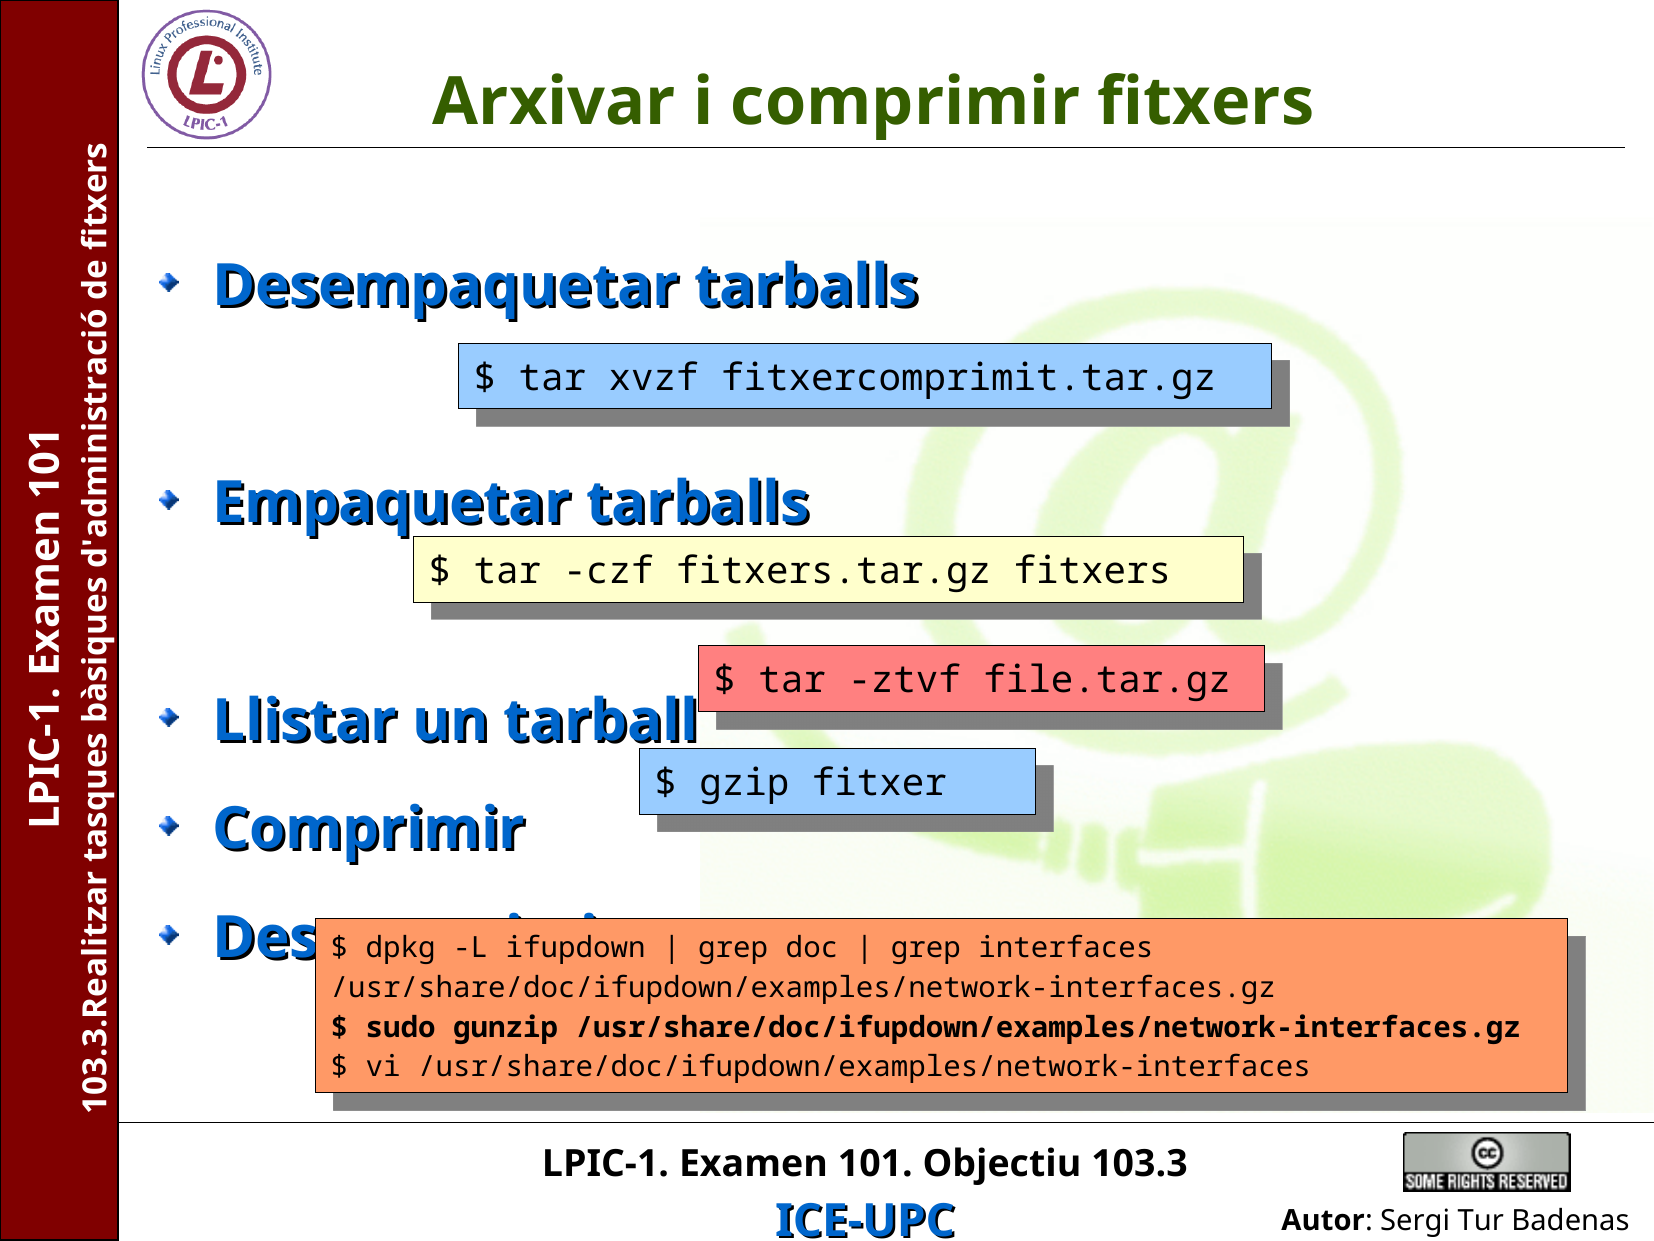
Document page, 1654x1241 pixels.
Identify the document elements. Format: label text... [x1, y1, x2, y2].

picture [700, 217, 1654, 1113]
picture [1403, 1132, 1571, 1192]
text_box $ dpkg -L ifupdown | grep doc | grep interfaces /usr/share/doc/ifupdown/examples/network-interfaces.gz $ sudo gunzip /usr/share/doc/ifupdown/examples/network-interfaces.gz $ vi /usr/share/doc/ifupdown/examples/network-interfaces [315, 918, 1568, 1080]
picture [135, 5, 277, 56]
text_box $ tar xvzf fitxercomprimit.tar.gz [458, 343, 1272, 403]
text_box $ tar -czf fitxers.tar.gz fitxers [413, 536, 1244, 600]
text_box $ gzip fitxer [639, 748, 1036, 809]
title Arxivar i comprimir fitxers [129, 56, 1619, 141]
list Desempaquetar tarballs Empaquetar tarballs Llistar un tarball Comprimir Descomprimir [141, 242, 1630, 1078]
text_box $ tar -ztvf file.tar.gz [698, 645, 1265, 706]
